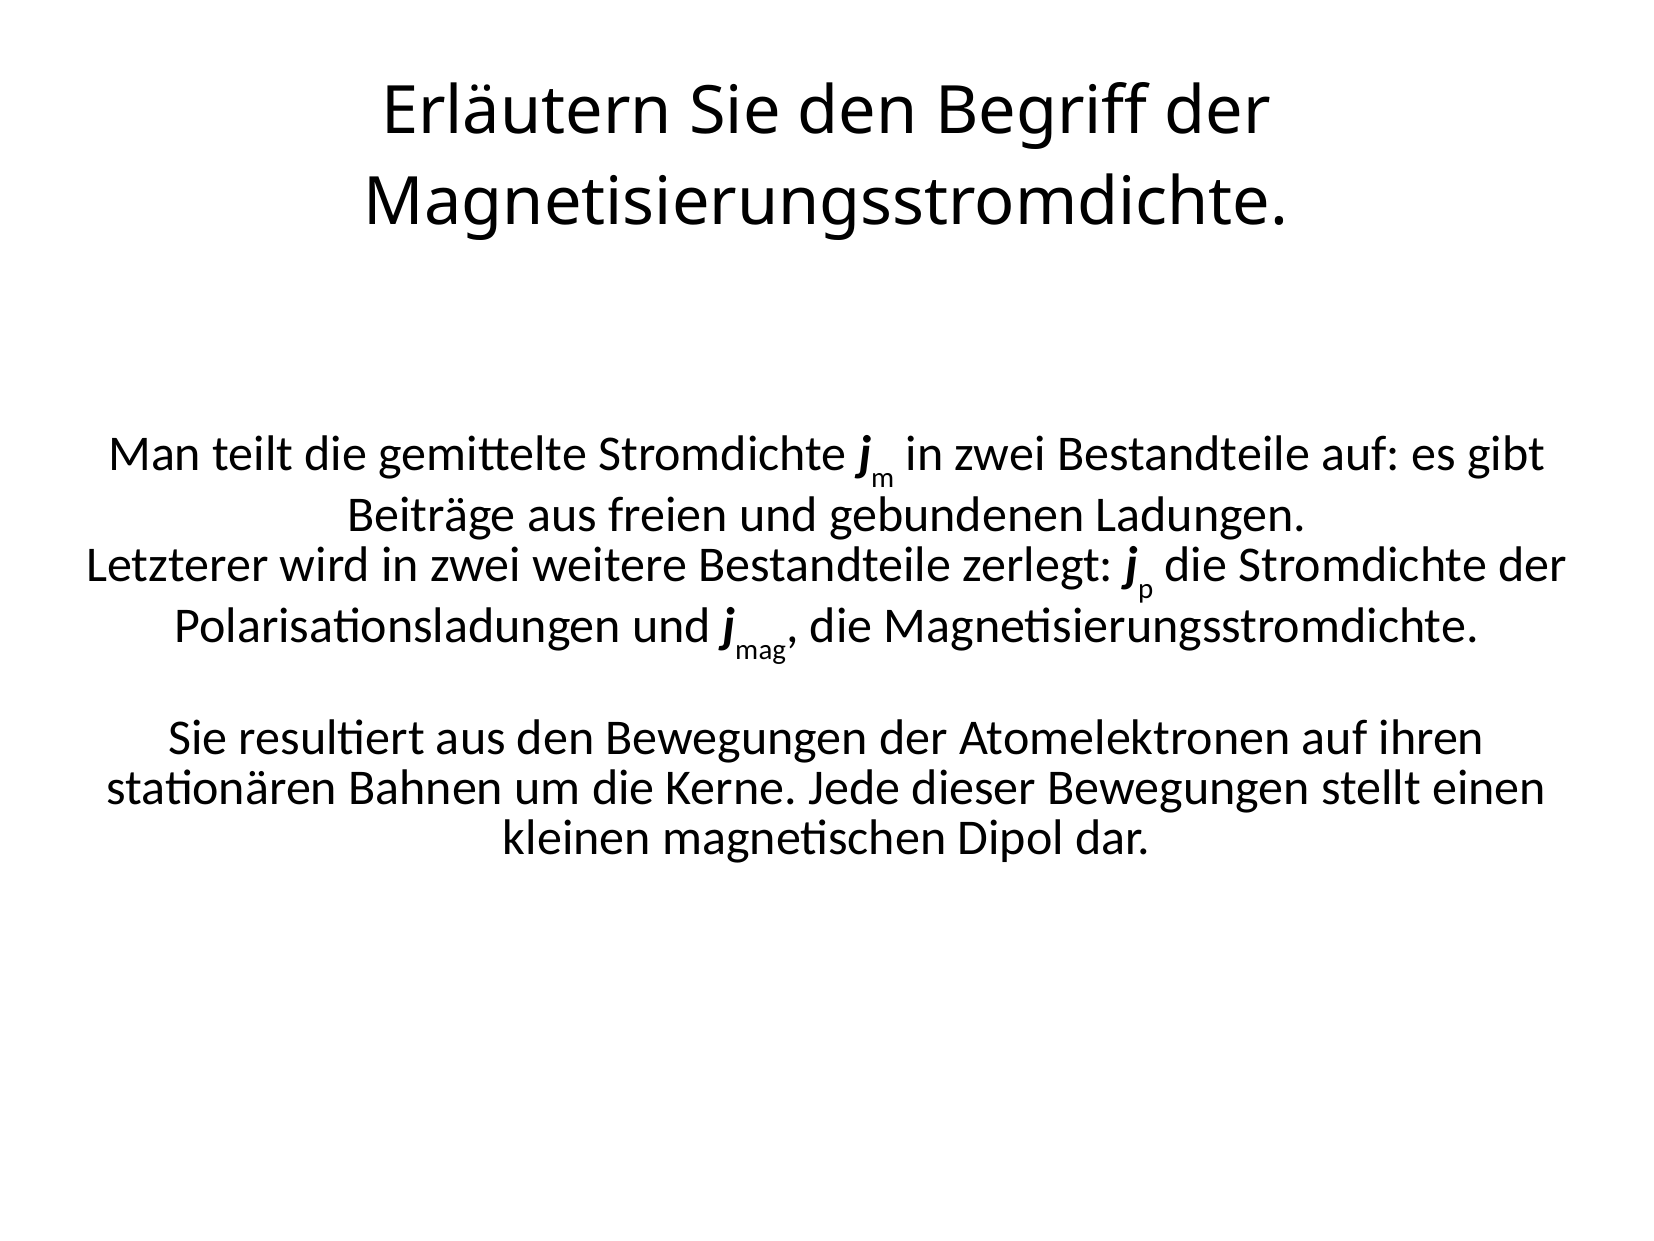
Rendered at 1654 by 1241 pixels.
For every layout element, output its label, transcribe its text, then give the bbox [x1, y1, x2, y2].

subtitle Man teilt die gemittelte Stromdichte jm in zwei Bestandteile auf: es gibt Beiträge aus freien und gebundenen Ladungen. Letzterer wird in zwei weitere Bestandteile zerlegt: jp die Stromdichte der Polarisationsladungen und jmag, die Magnetisierungsstromdichte. Sie resultiert aus den Bewegungen der Atomelektronen auf ihren stationären Bahnen um die Kerne. Jede dieser Bewegungen stellt einen kleinen magnetischen Dipol dar. [82, 290, 1571, 1010]
title Erläutern Sie den Begriff der Magnetisierungsstromdichte. [82, 49, 1571, 257]
